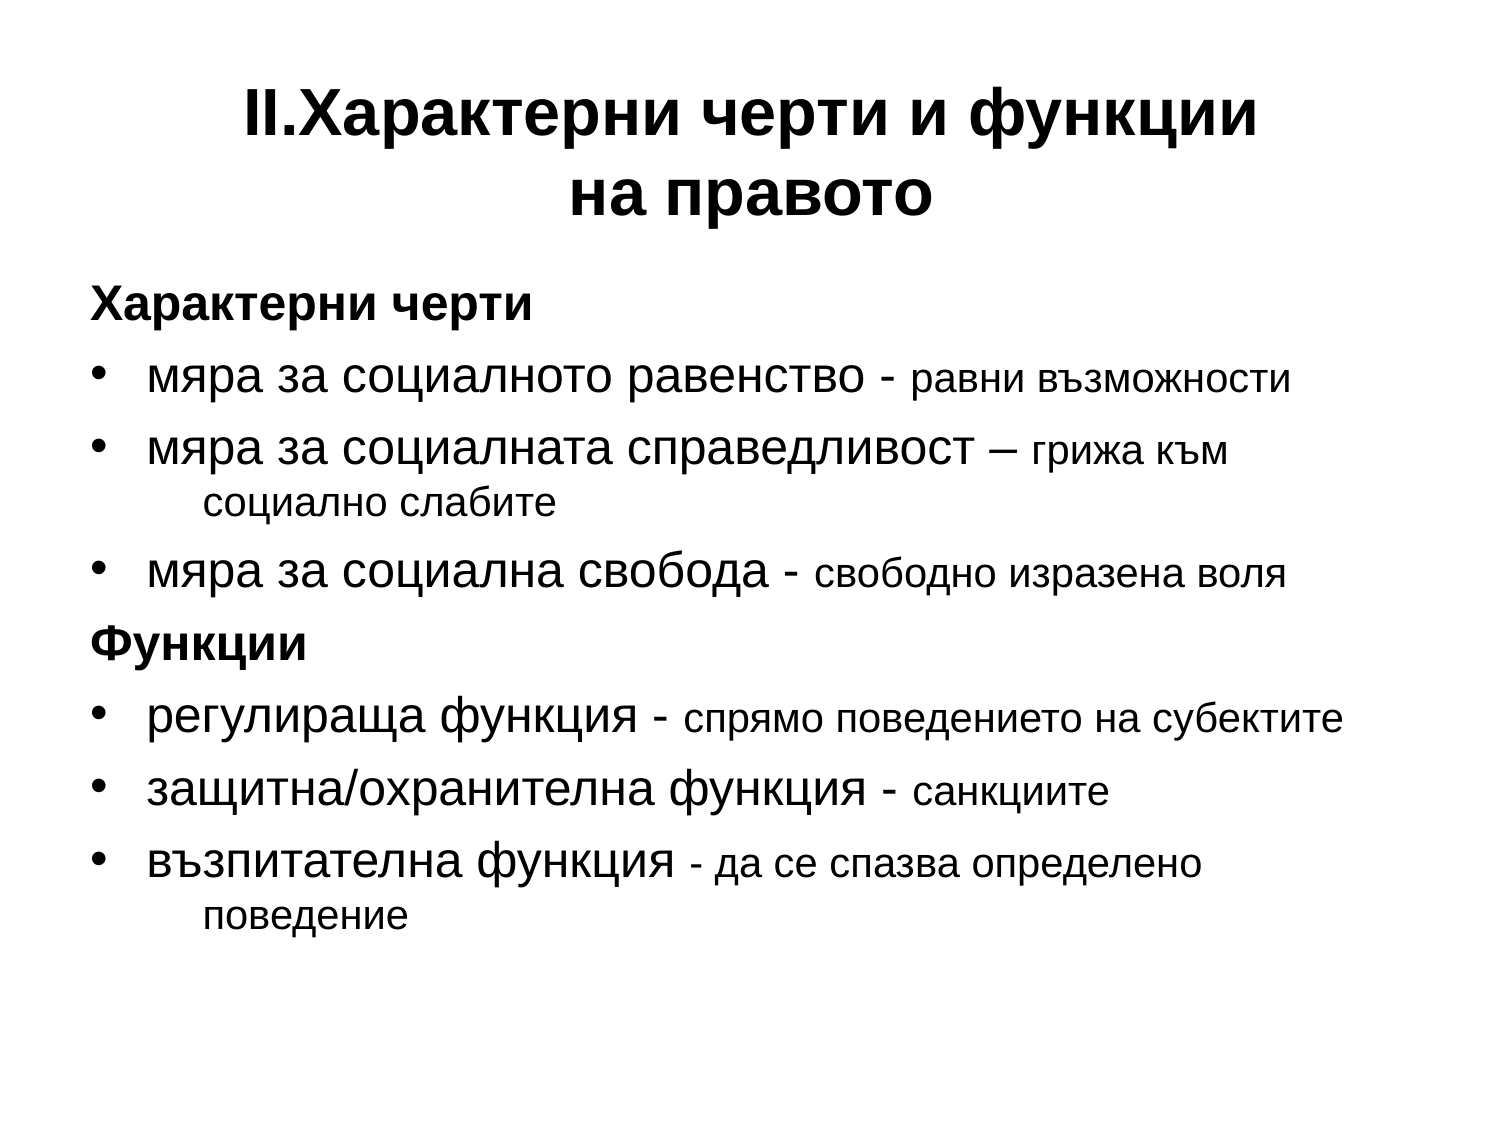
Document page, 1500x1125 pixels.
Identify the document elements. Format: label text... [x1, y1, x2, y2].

title ІІ.Характерни черти и функции на правото [76, 54, 1427, 243]
list Характерни черти мяра за социалното равенство - равни възможности мяра за социалната справедливост – грижа към социално слабите мяра за социална свобода - свободно изразена воля Функции регулираща функция - спрямо поведението на субектите защитна/охранителна функция - санкциите възпитателна функция - да се спазва определено поведение [75, 262, 1426, 1005]
